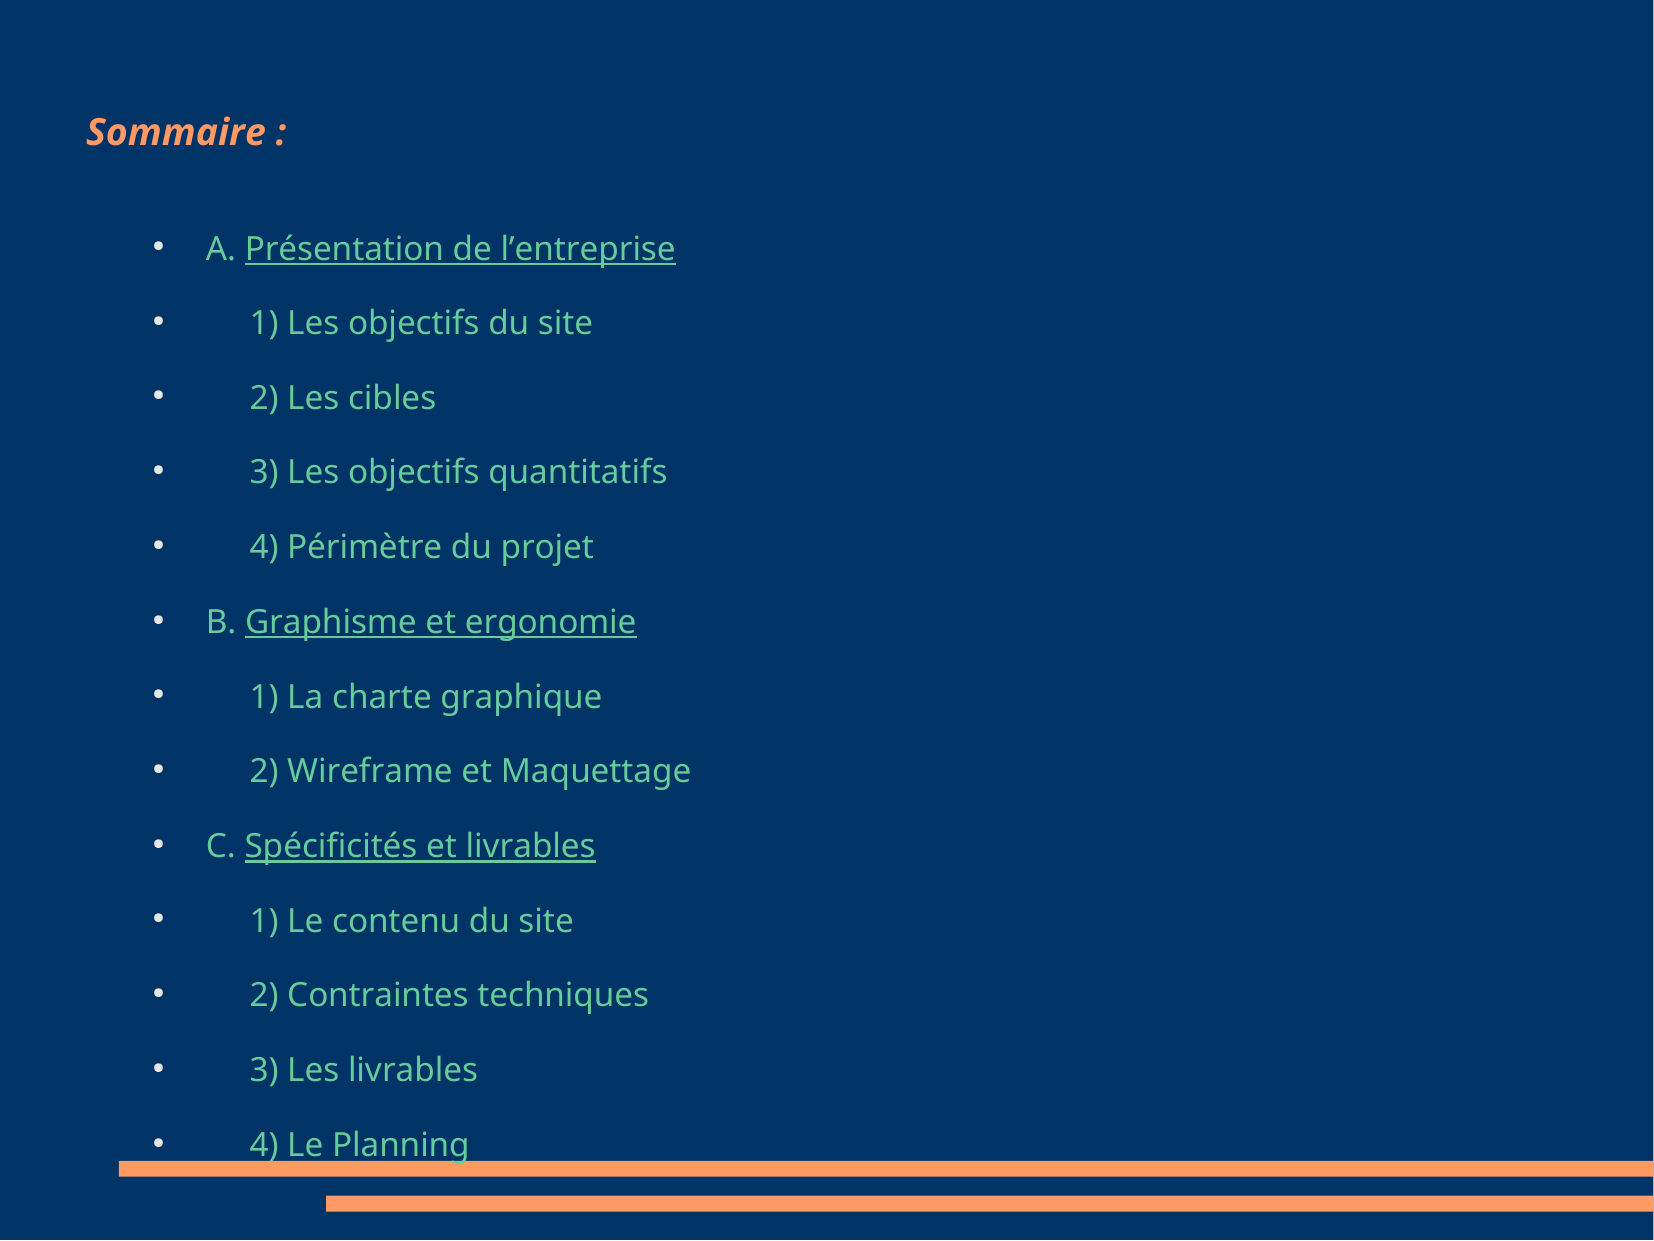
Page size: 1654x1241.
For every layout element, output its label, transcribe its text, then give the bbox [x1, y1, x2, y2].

list A. Présentation de l’entreprise 1) Les objectifs du site 2) Les cibles 3) Les objectifs quantitatifs 4) Périmètre du projet B. Graphisme et ergonomie 1) La charte graphique 2) Wireframe et Maquettage C. Spécificités et livrables 1) Le contenu du site 2) Contraintes techniques 3) Les livrables 4) Le Planning [134, 224, 1516, 1141]
title Sommaire : [86, 27, 1532, 235]
